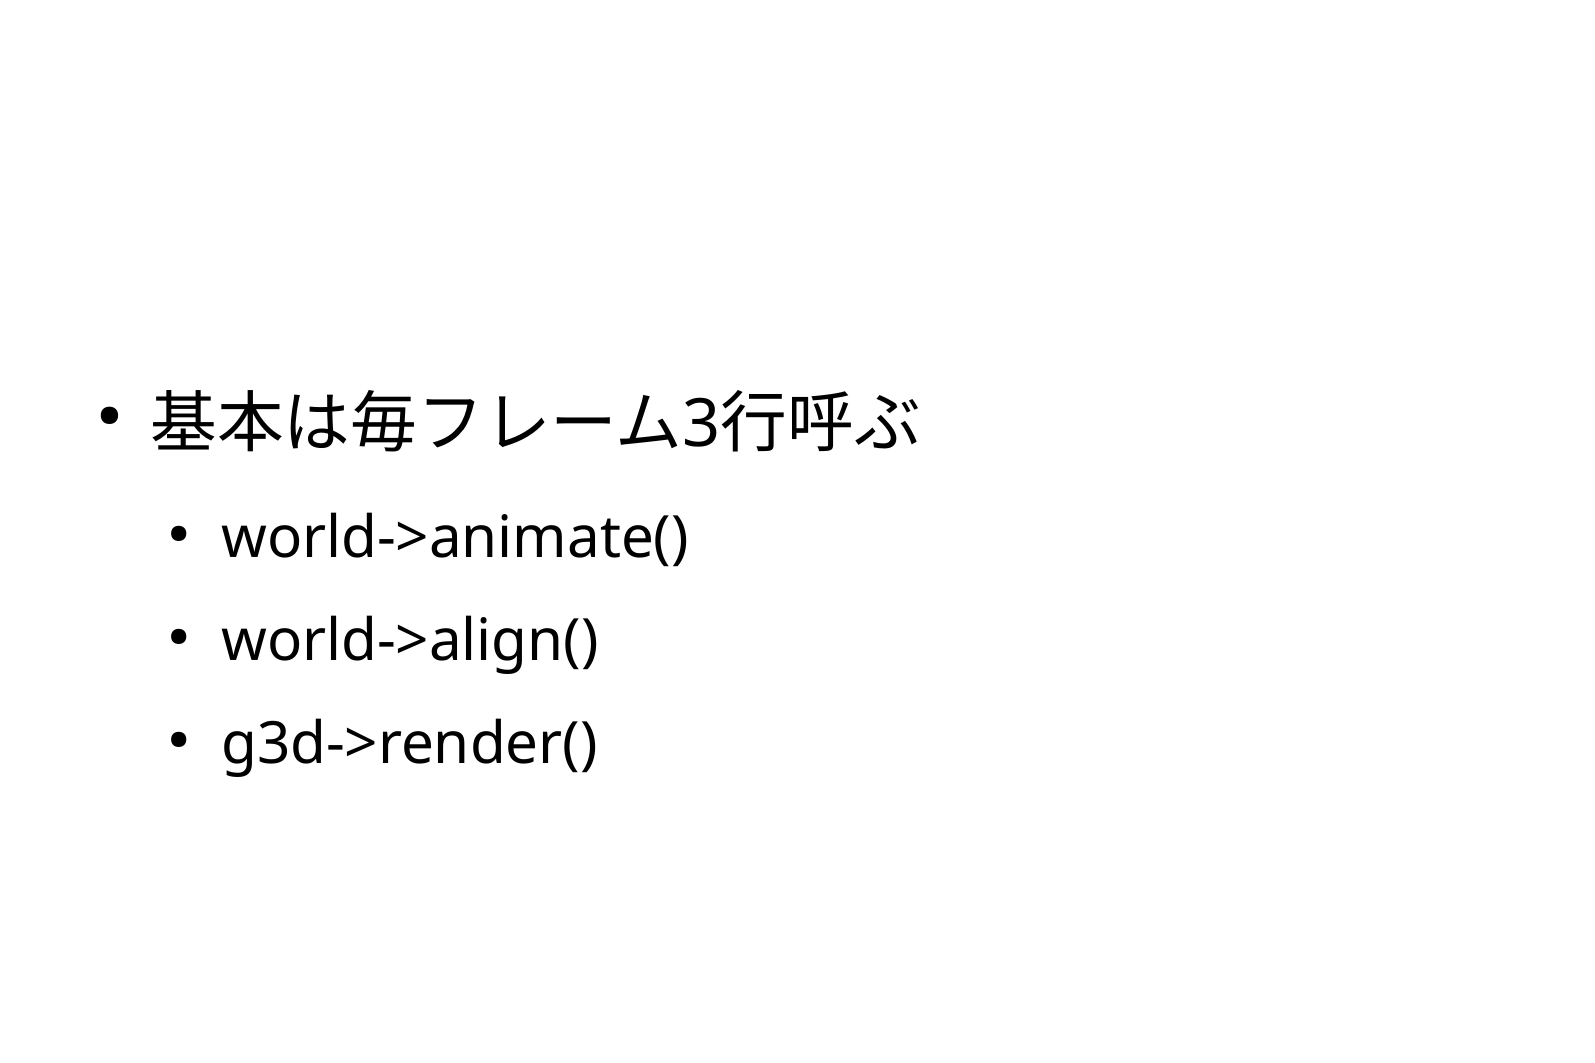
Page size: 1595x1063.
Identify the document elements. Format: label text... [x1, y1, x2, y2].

list 基本は毎フレーム3行呼ぶ world->animate() world->align() g3d->render() [79, 248, 1515, 951]
